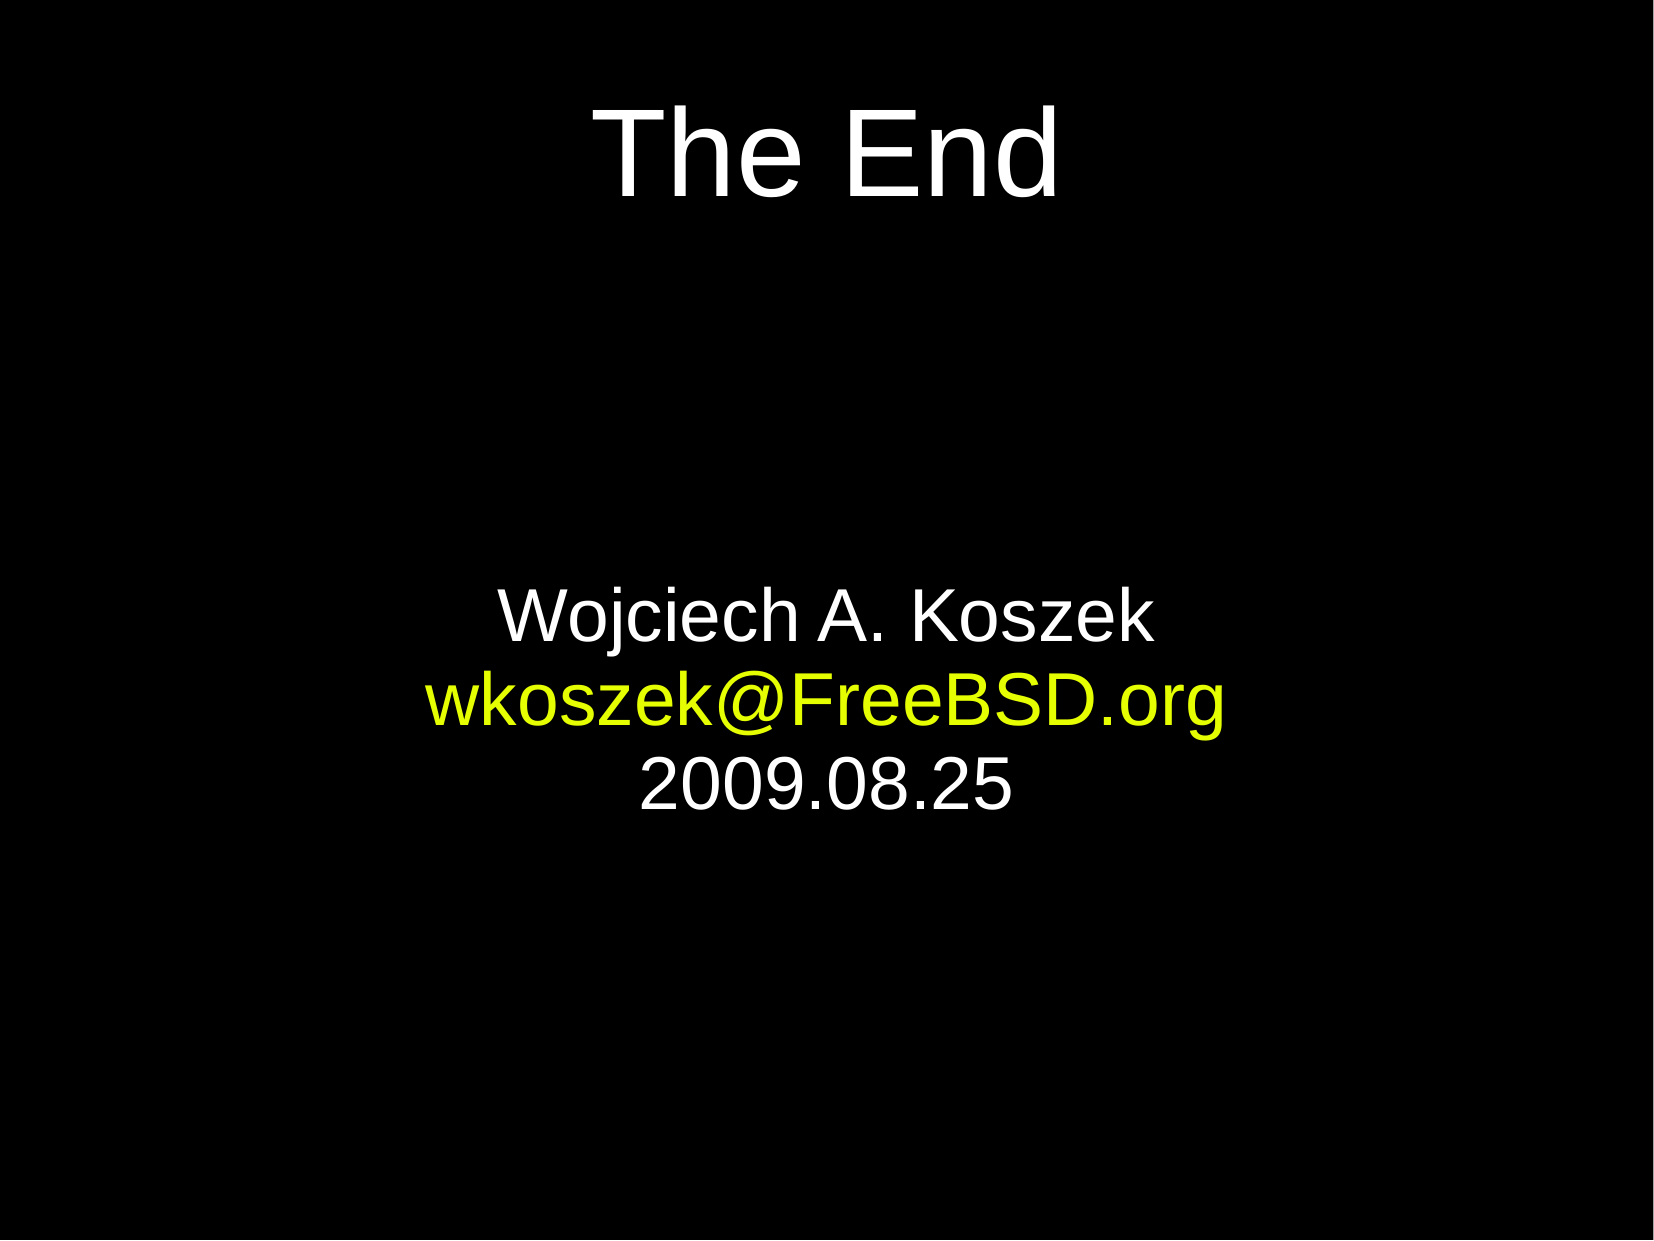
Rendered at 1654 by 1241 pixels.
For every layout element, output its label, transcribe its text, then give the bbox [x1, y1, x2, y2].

title The End [82, 49, 1571, 257]
subtitle Wojciech A. Koszek wkoszek@FreeBSD.org 2009.08.25 [82, 297, 1571, 1102]
